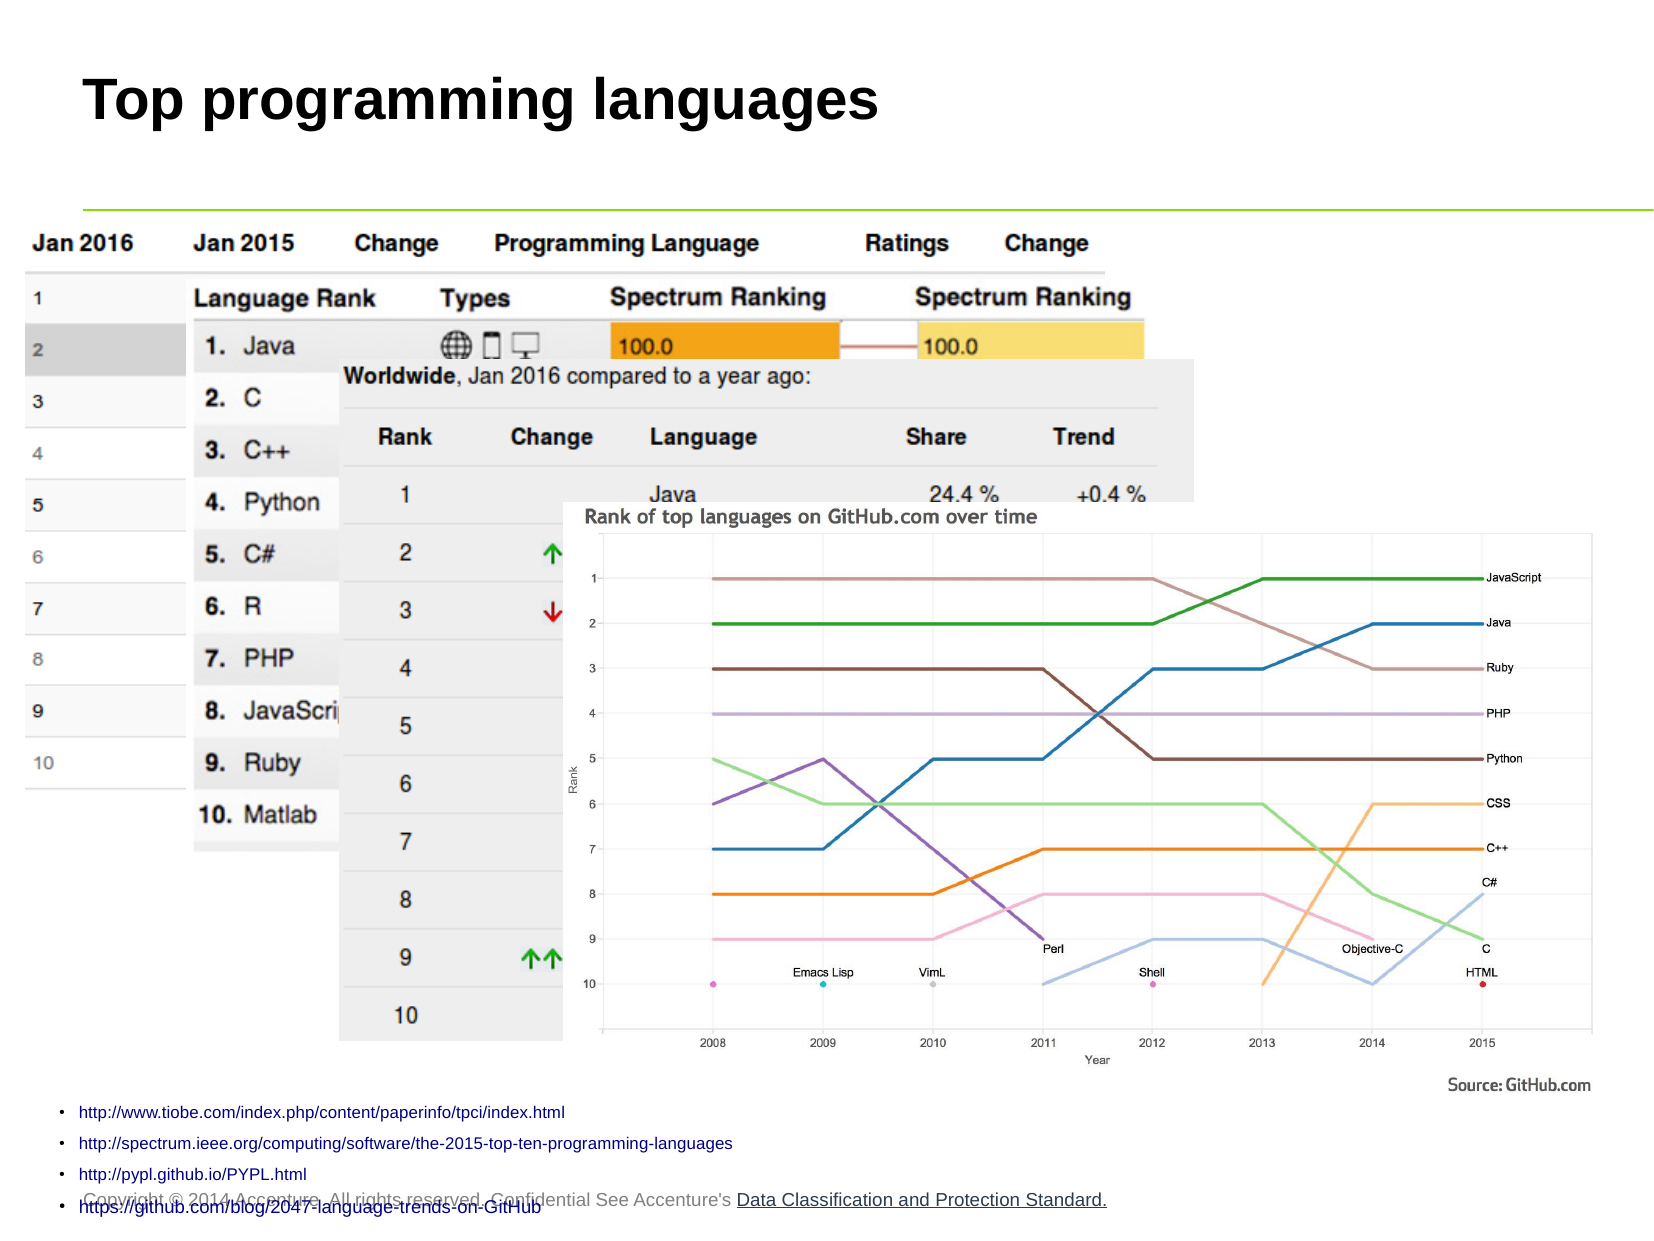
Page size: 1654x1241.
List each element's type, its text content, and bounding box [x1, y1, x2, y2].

title Top programming languages [82, 46, 1571, 154]
list http://www.tiobe.com/index.php/content/paperinfo/tpci/index.html http://spectrum.ieee.org/computing/software/the-2015-top-ten-programming-languages http://pypl.github.io/PYPL.html https://github.com/blog/2047-language-trends-on-GitHub [52, 1103, 1578, 1218]
picture [25, 224, 1594, 1096]
